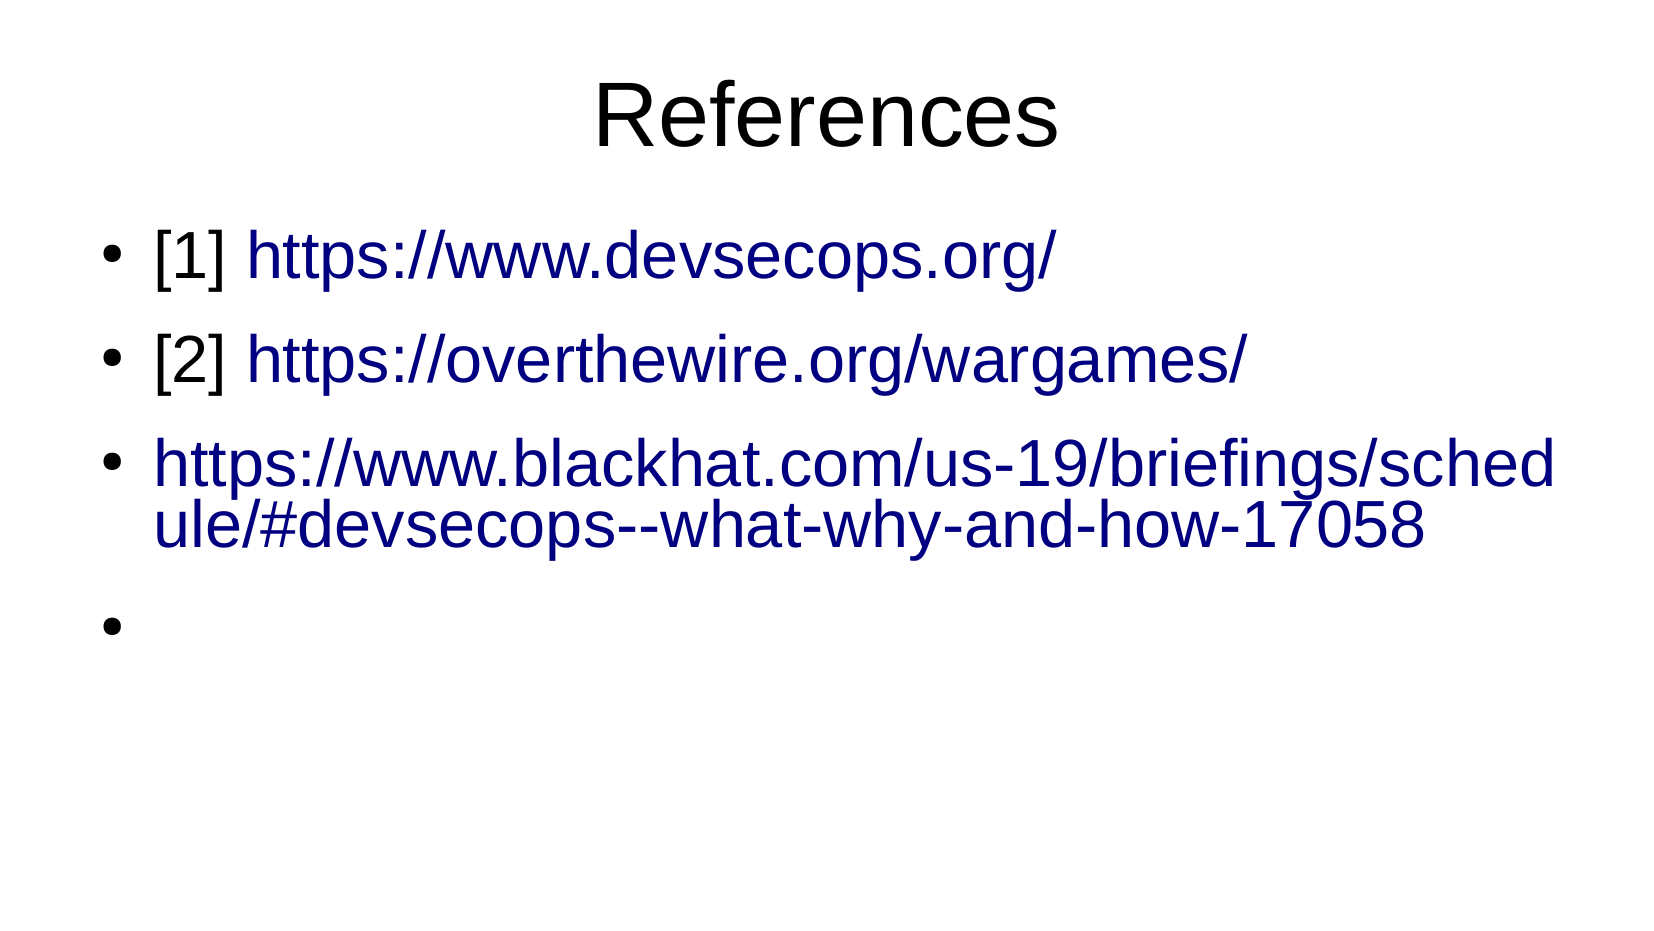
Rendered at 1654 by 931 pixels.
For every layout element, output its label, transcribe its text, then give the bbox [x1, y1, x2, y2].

list [1] https://www.devsecops.org/ [2] https://overthewire.org/wargames/ https://www.blackhat.com/us-19/briefings/schedule/#devsecops--what-why-and-how-17058 [82, 217, 1571, 758]
title References [82, 37, 1571, 193]
